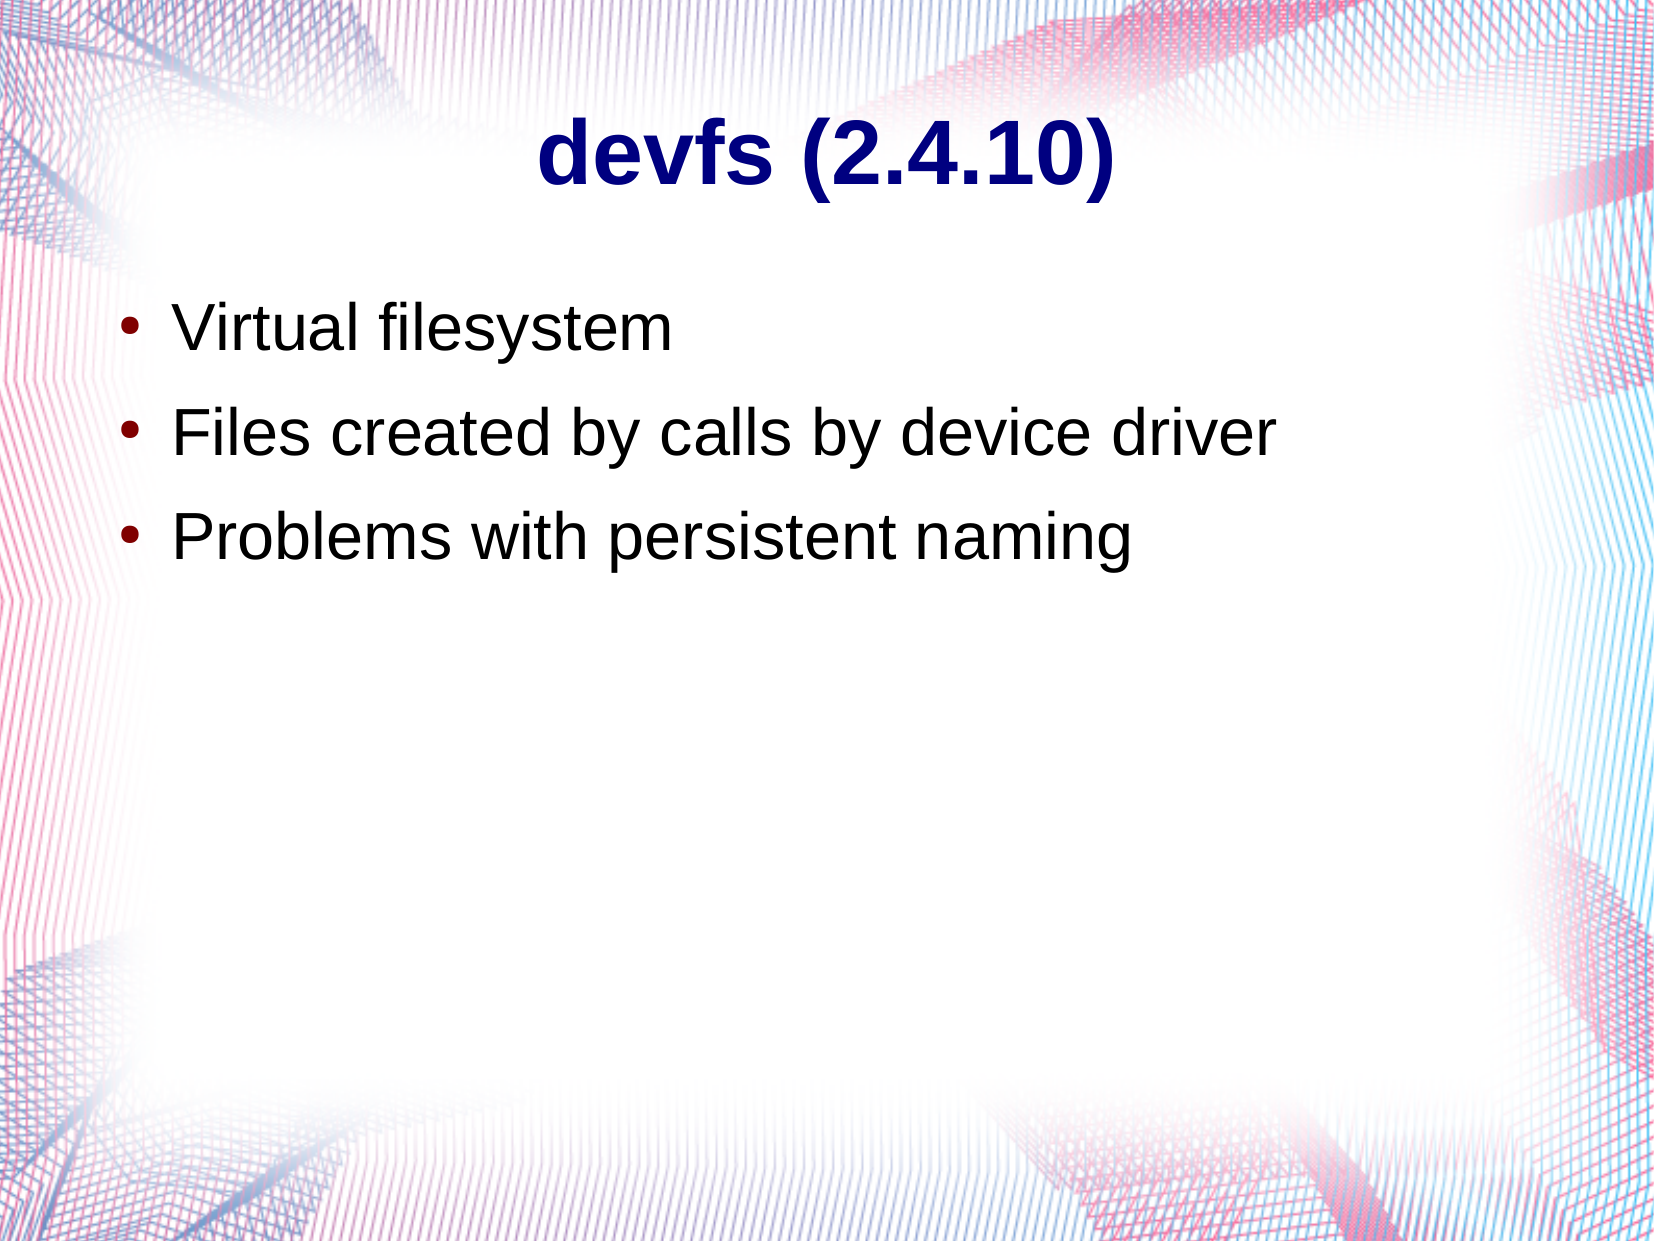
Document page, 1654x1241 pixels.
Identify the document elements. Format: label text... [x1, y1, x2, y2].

title devfs (2.4.10) [82, 49, 1571, 257]
picture [0, 0, 1654, 1241]
list Virtual filesystem Files created by calls by device driver Problems with persistent naming [82, 290, 1571, 1109]
